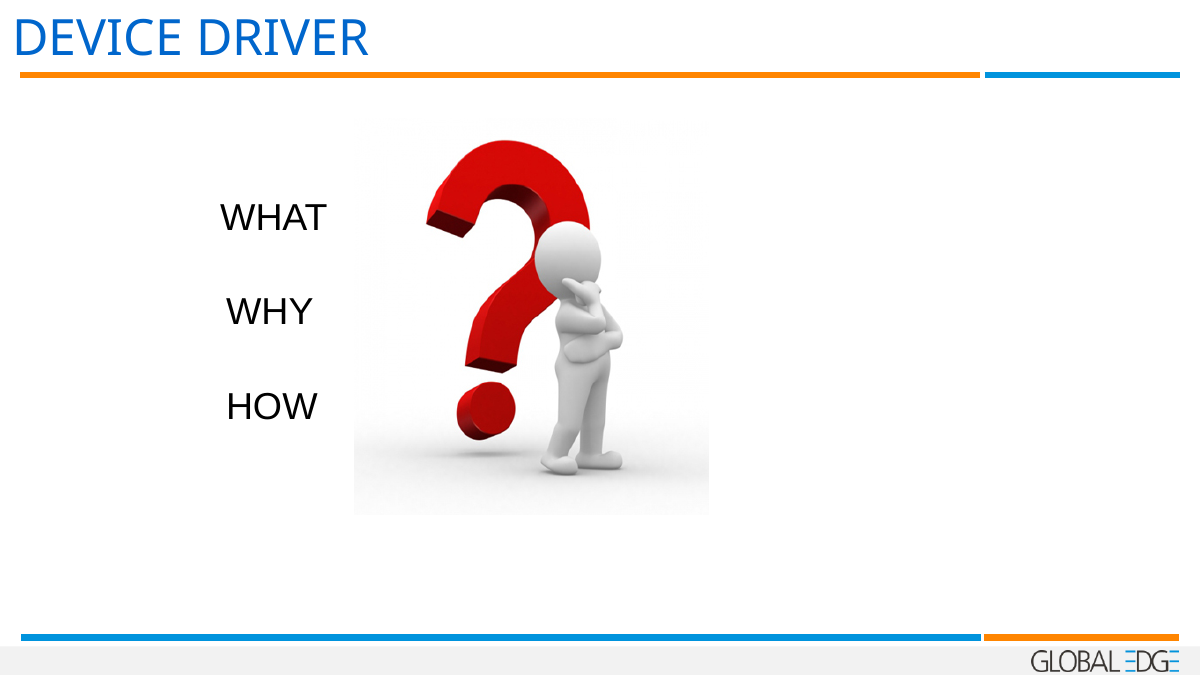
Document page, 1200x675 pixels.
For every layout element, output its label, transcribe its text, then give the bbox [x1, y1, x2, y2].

picture [354, 435, 709, 515]
picture [354, 341, 709, 377]
picture [354, 118, 709, 188]
text_box HOW [200, 377, 875, 435]
text_box WHY [200, 283, 886, 341]
title DEVICE DRIVER [12, 6, 1088, 66]
picture [354, 246, 709, 283]
text_box WHAT [194, 188, 939, 246]
picture [1031, 650, 1179, 672]
